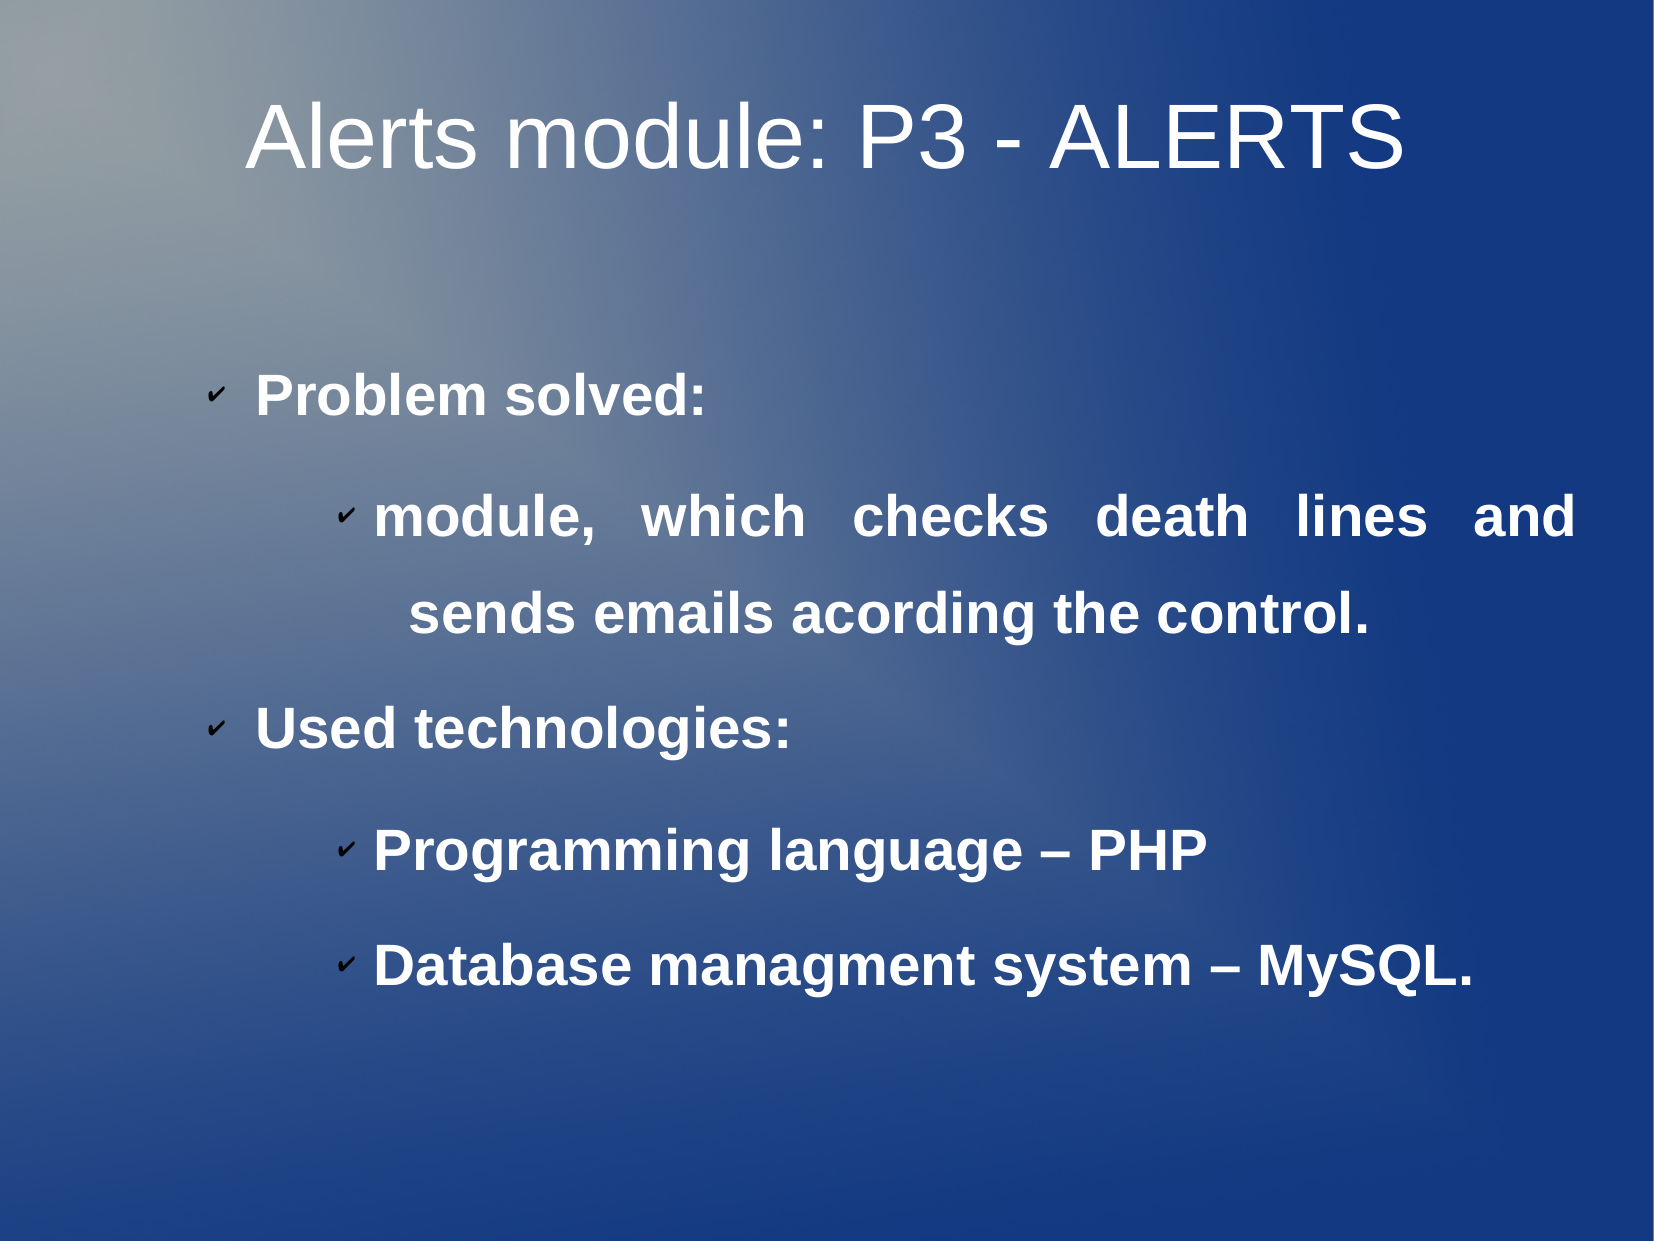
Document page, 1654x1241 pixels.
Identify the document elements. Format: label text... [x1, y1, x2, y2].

title Alerts module: P3 - ALERTS [82, 49, 1571, 226]
list Problem solved: module, which checks death lines and sends emails acording the control. Used technologies: Programming language – PHP Database managment system – MySQL. [90, 330, 1579, 1149]
picture [0, 0, 1654, 1241]
